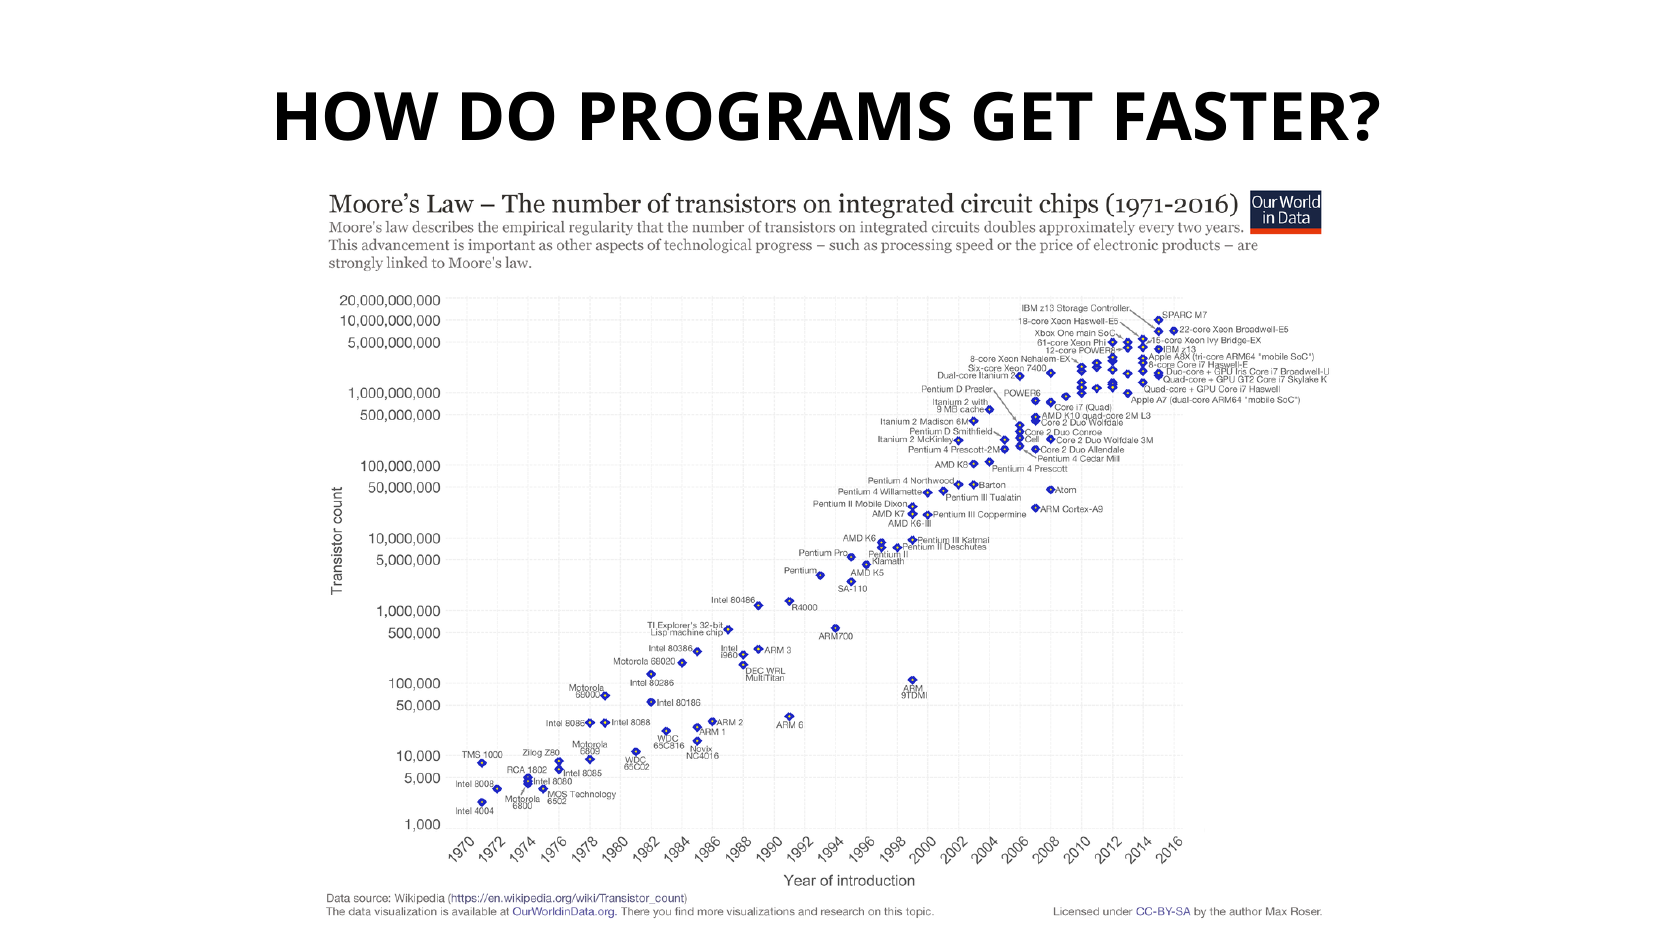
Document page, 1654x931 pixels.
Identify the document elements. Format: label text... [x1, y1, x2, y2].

picture [321, 185, 1332, 922]
title HOW DO PROGRAMS GET FASTER? [82, 36, 1571, 193]
